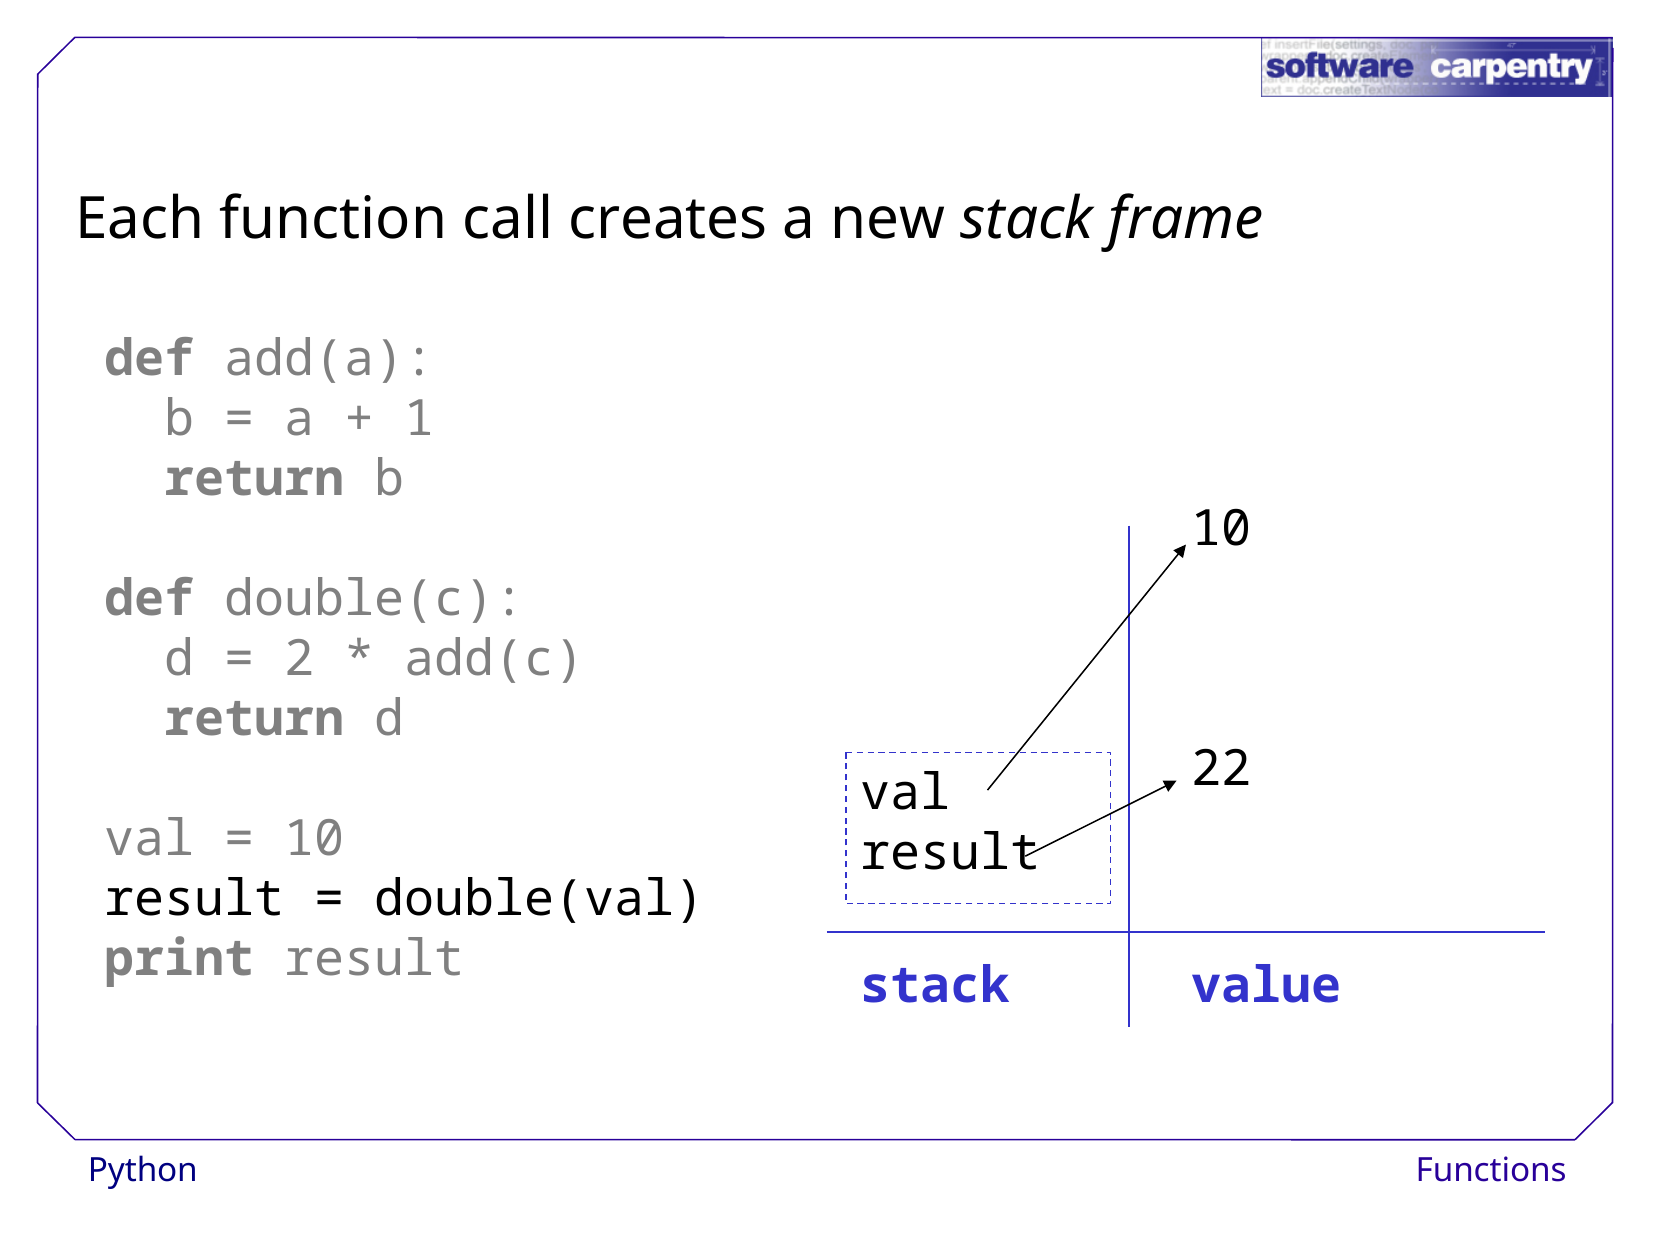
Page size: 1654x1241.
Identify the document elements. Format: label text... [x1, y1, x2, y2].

text_box Each function call creates a new stack frame [60, 138, 1429, 259]
text_box def add(a): b = a + 1 return b def double(c): d = 2 * add(c) return d val = 10 result = double(val) print result [89, 317, 790, 1074]
text_box val result [845, 752, 1111, 904]
text_box stack [845, 950, 1111, 1027]
text_box value [1176, 950, 1442, 1027]
text_box 10 22 [1176, 487, 1583, 847]
picture [1261, 39, 1613, 97]
